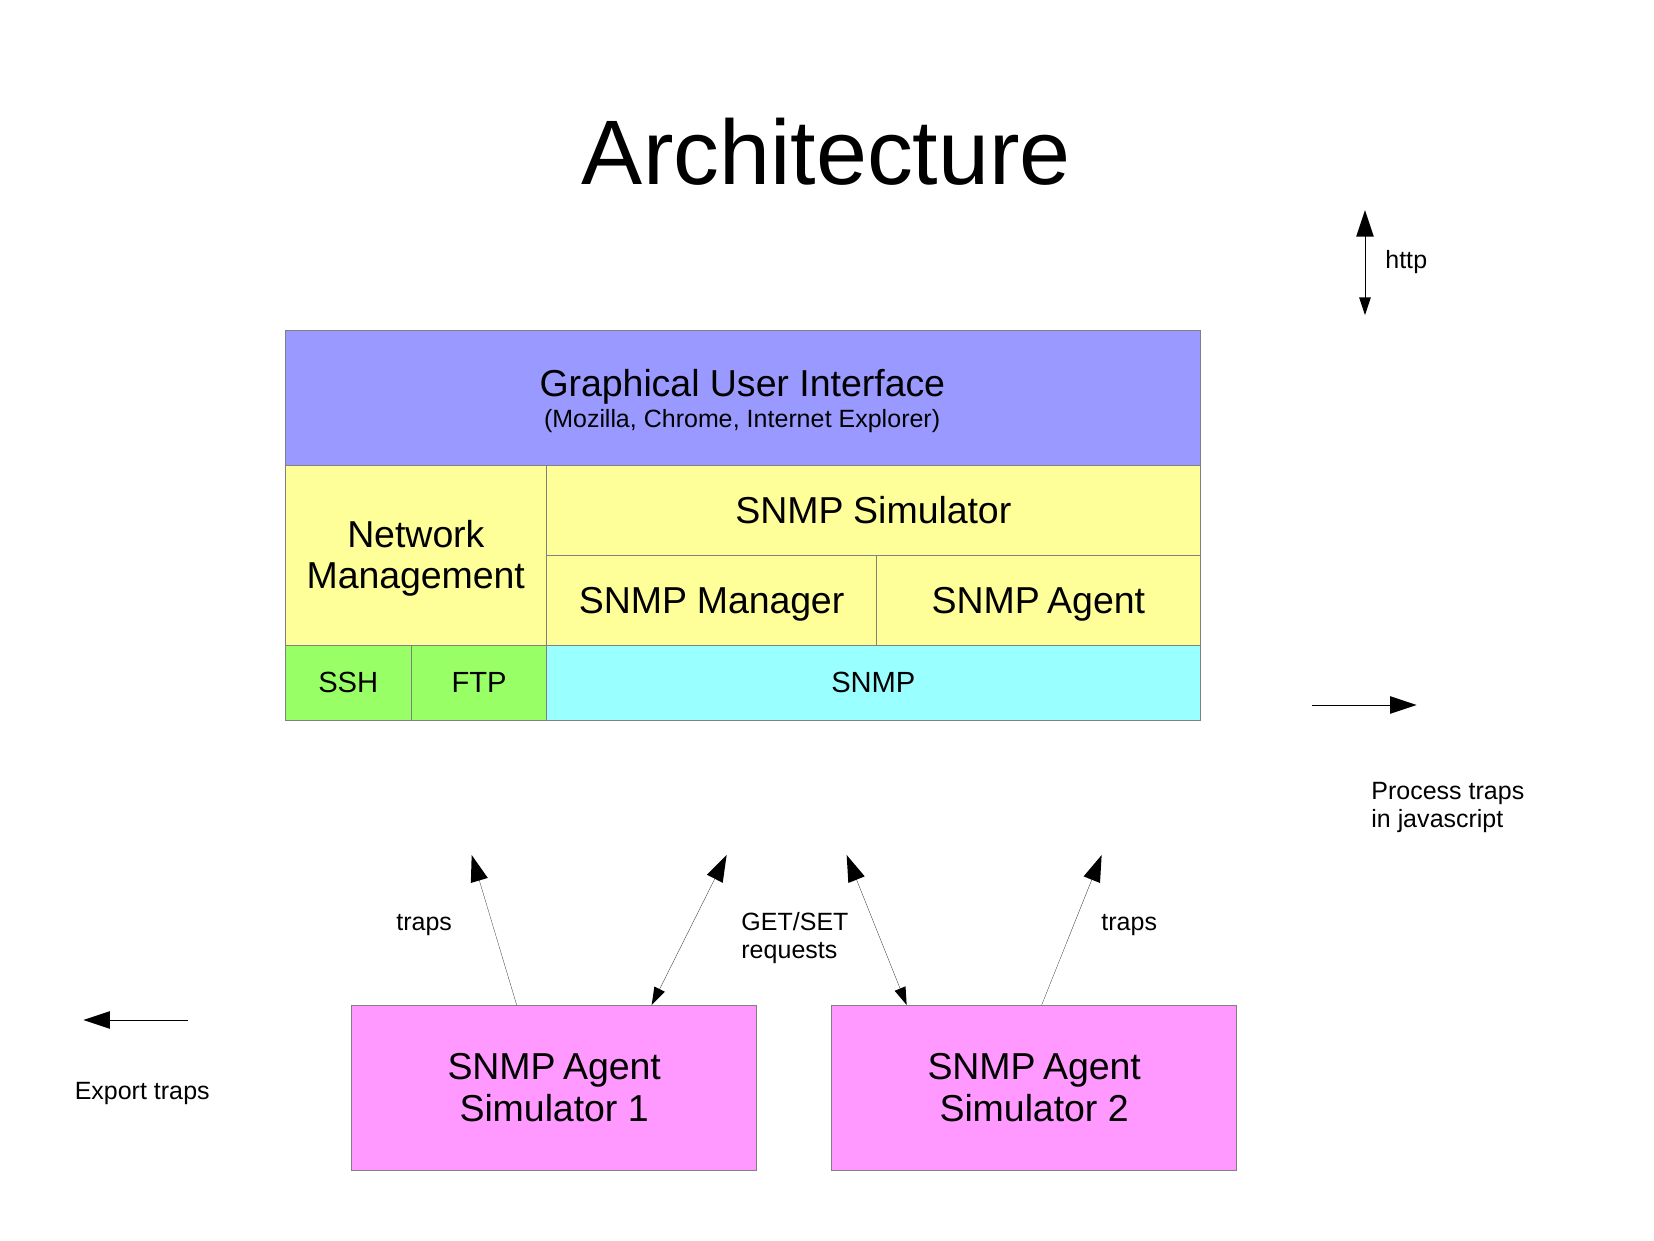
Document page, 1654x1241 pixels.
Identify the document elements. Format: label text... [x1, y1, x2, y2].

text_box GET/SET requests [726, 900, 877, 972]
text_box SNMP Simulator [547, 466, 1201, 555]
text_box FTP [411, 646, 546, 721]
text_box SNMP Agent Simulator 2 [831, 1005, 1237, 1171]
text_box Graphical User Interface (Mozilla, Chrome, Internet Explorer) [285, 330, 1201, 466]
text_box SNMP Agent [876, 555, 1201, 646]
text_box traps [1086, 900, 1222, 957]
text_box SNMP Agent Simulator 1 [351, 1005, 757, 1171]
text_box http [1370, 257, 1506, 286]
text_box traps [381, 900, 487, 957]
text_box SSH [285, 646, 411, 721]
text_box Network Management [285, 465, 547, 646]
title Architecture [82, 49, 1571, 257]
text_box Process traps in javascript [1356, 769, 1552, 841]
text_box SNMP Manager [546, 555, 876, 646]
text_box Export traps [60, 1069, 256, 1141]
text_box SNMP [546, 646, 1201, 721]
